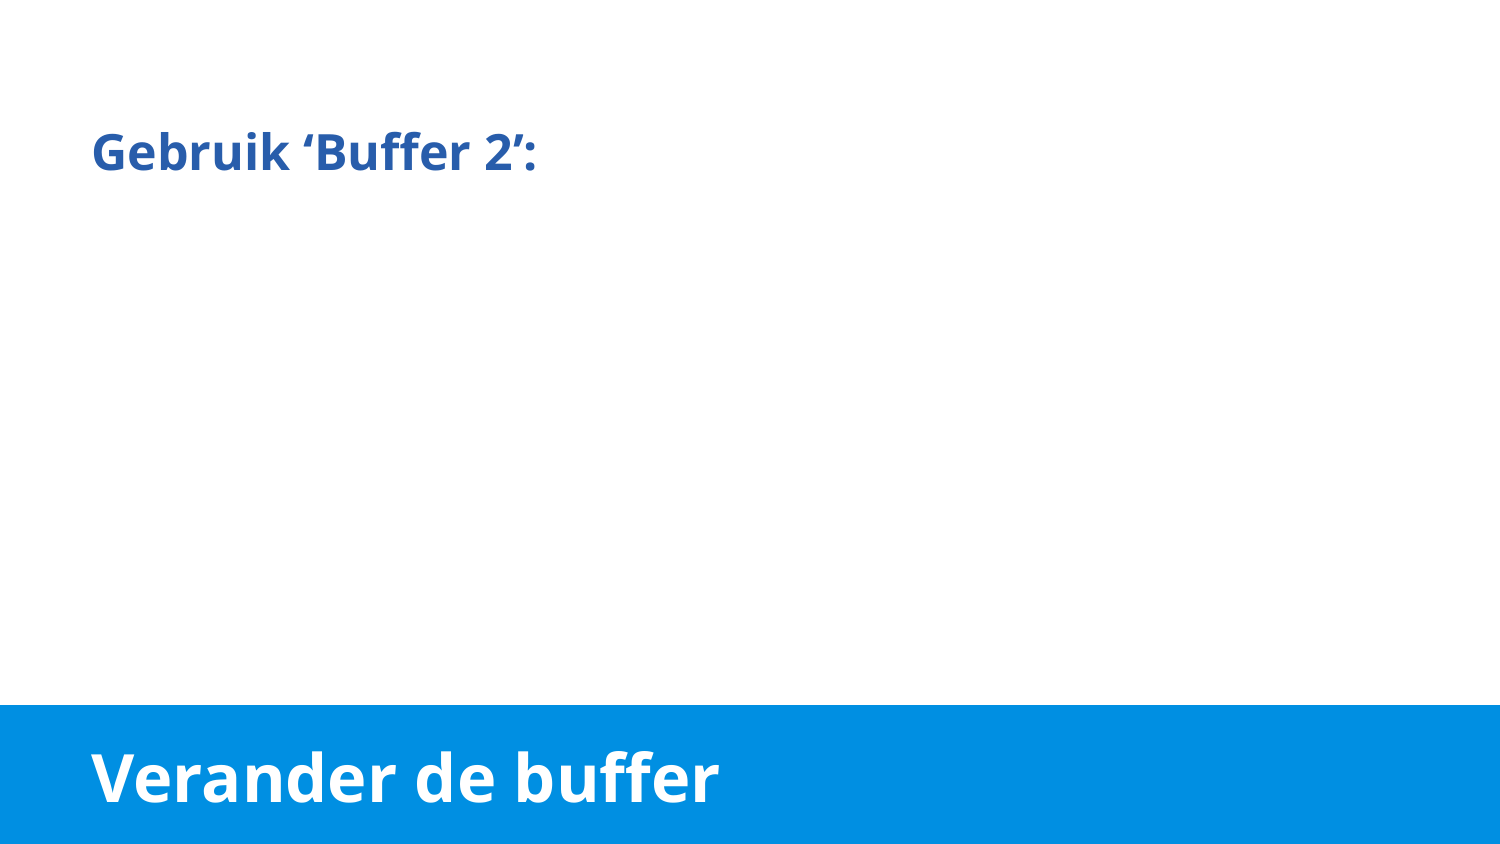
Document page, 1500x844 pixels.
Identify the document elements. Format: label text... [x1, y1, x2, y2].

subtitle Gebruik ‘Buffer 2’: [76, 75, 1438, 152]
title Verander de buffer [76, 721, 1500, 828]
picture [0, 705, 1500, 844]
